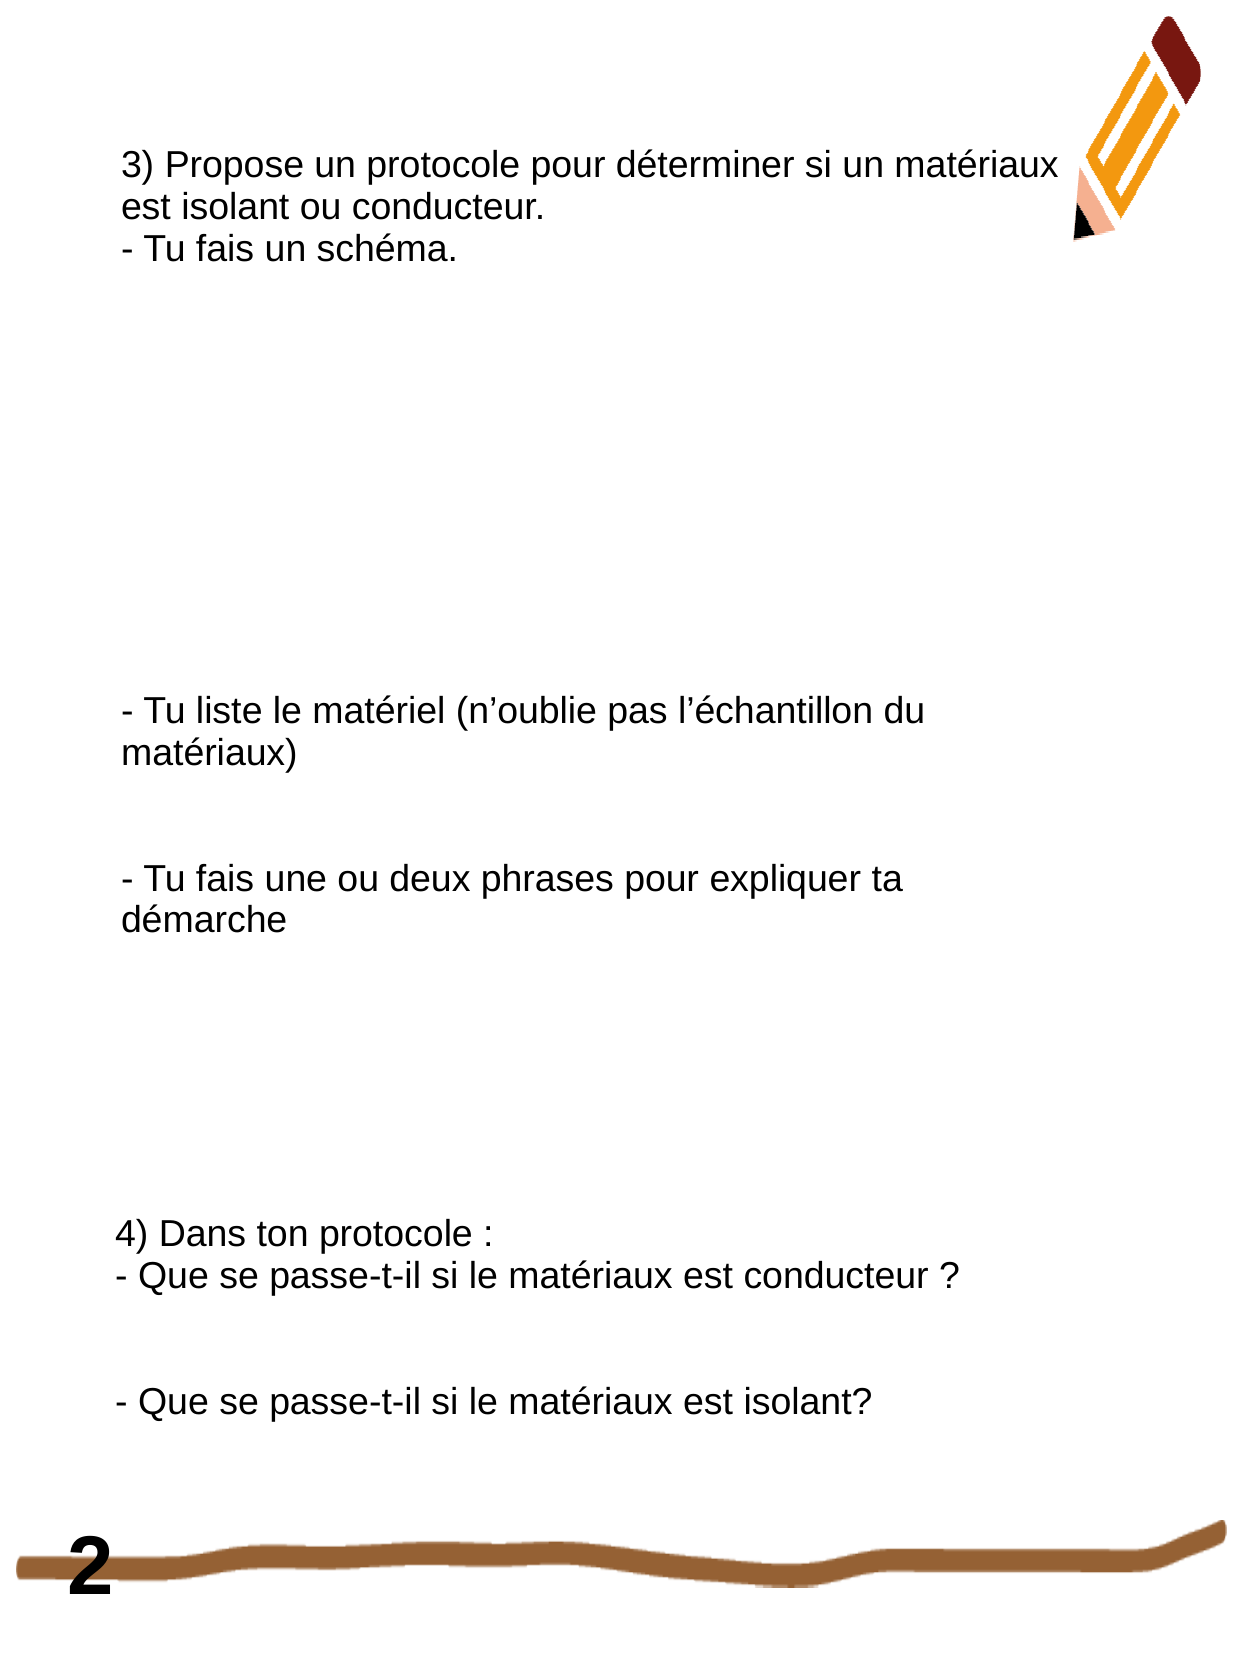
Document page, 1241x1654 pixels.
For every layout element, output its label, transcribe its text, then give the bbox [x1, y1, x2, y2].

picture [1073, 16, 1201, 242]
text_box 2 [53, 1511, 207, 1620]
picture [207, 1520, 1227, 1588]
text_box 3) Propose un protocole pour déterminer si un matériaux est isolant ou conducteur. - Tu fais un schéma. - Tu liste le matériel (n’oublie pas l’échantillon du matériaux) - Tu fais une ou deux phrases pour expliquer ta démarche [106, 135, 1075, 1201]
text_box 4) Dans ton protocole : - Que se passe-t-il si le matériaux est conducteur ? - Que se passe-t-il si le matériaux est isolant? [100, 1204, 1128, 1524]
picture [16, 1520, 53, 1588]
